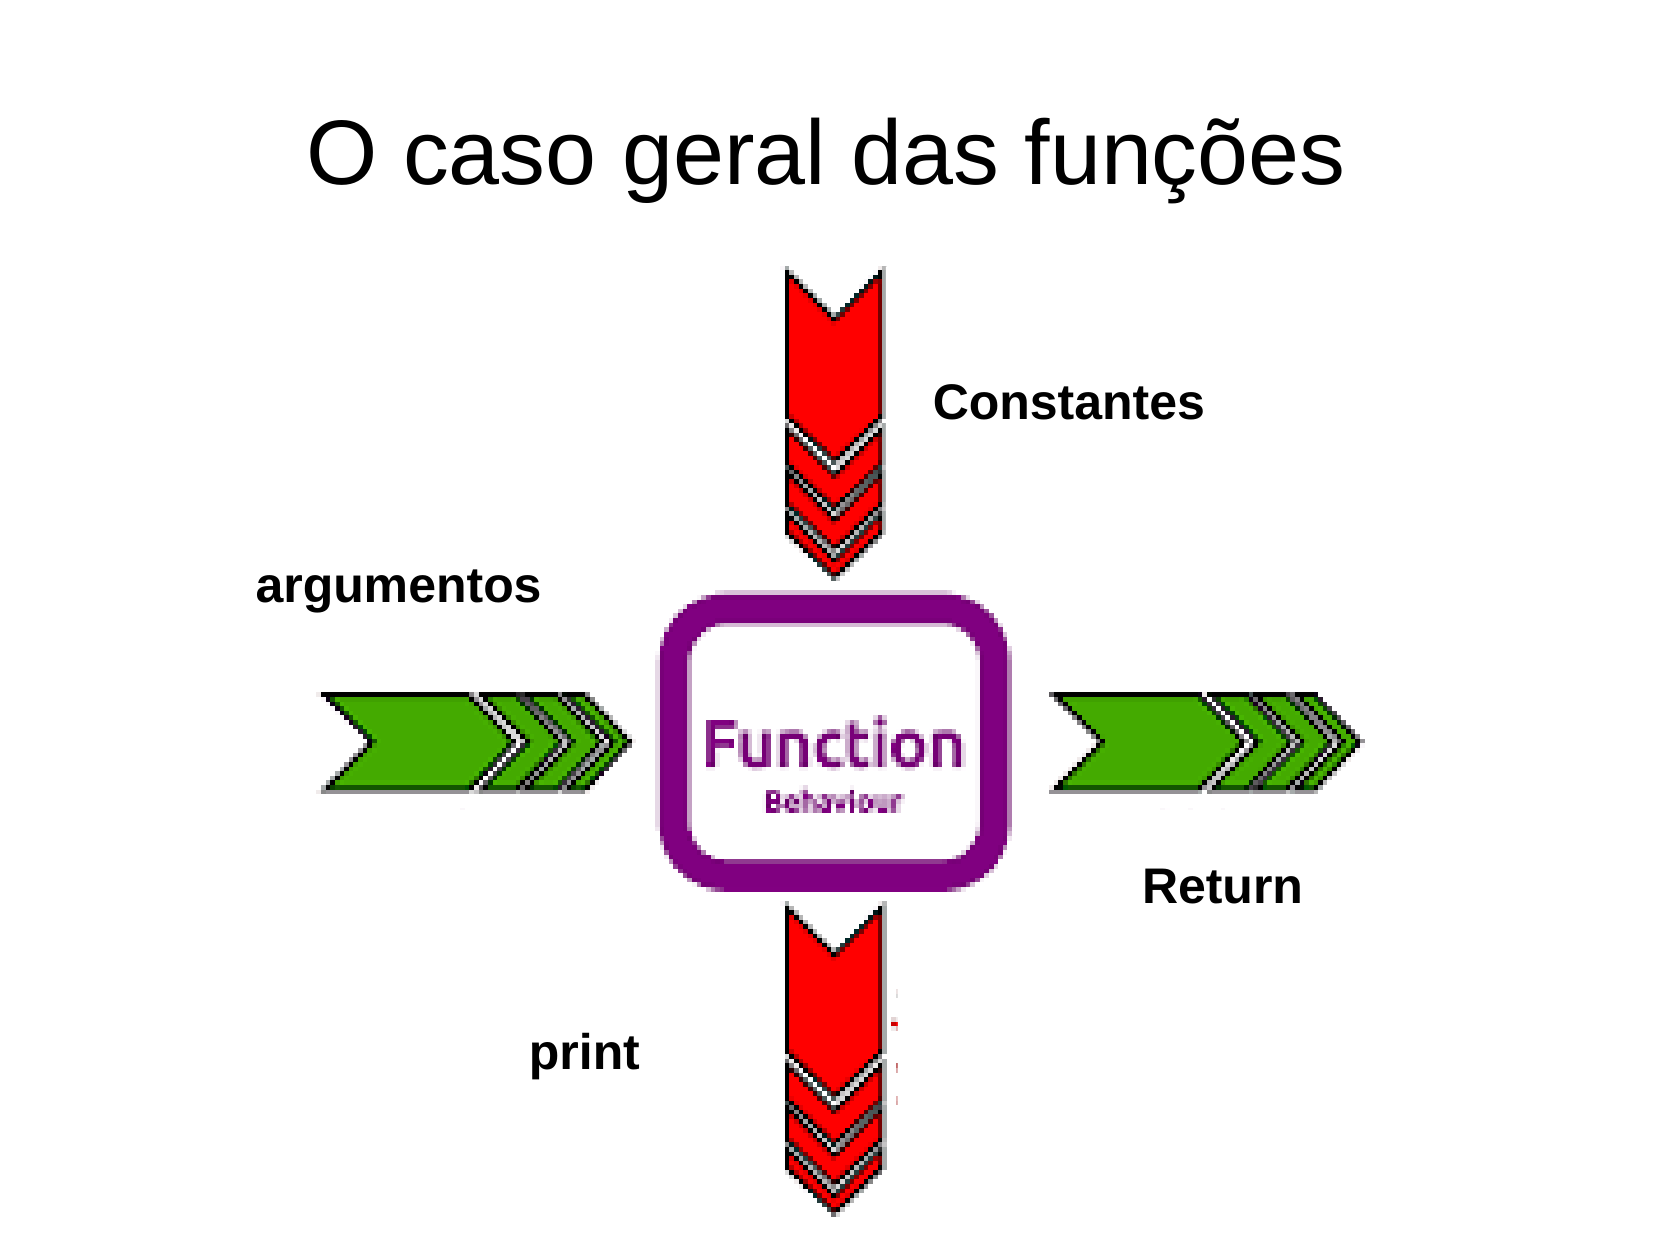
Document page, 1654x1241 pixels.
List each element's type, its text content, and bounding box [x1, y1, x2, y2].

picture [153, 266, 1436, 1217]
title O caso geral das funções [82, 49, 1571, 257]
